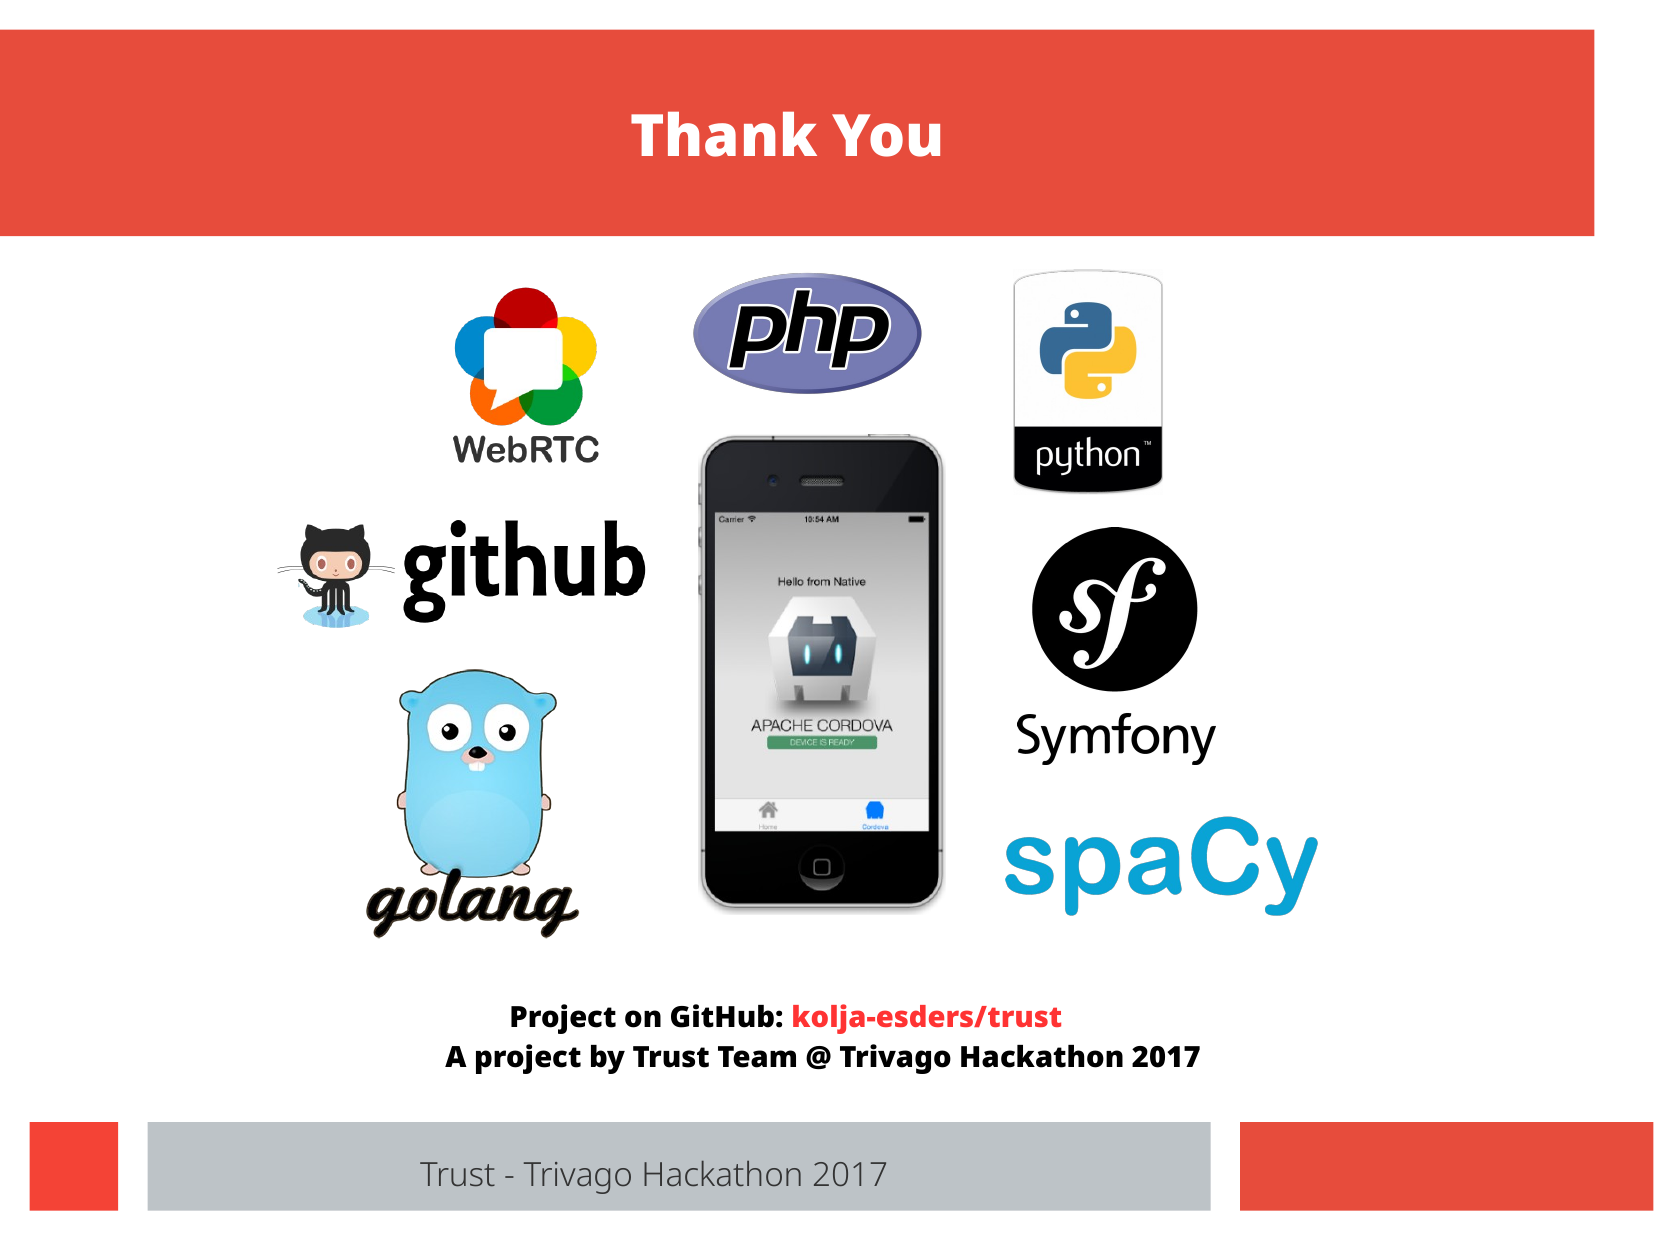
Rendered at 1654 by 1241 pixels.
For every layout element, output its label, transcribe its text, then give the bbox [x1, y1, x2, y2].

picture [1005, 809, 1321, 923]
picture [450, 284, 601, 466]
picture [975, 269, 1201, 496]
picture [1017, 527, 1216, 766]
picture [698, 434, 946, 916]
title Thank You [0, 30, 1576, 238]
title Our Project on GitHub: kolja-esders/trust A project by Trust Team @ Trivago Hackathon 2017 [26, 932, 1621, 1141]
picture [690, 269, 924, 397]
picture [266, 478, 661, 932]
text_box Trust - Trivago Hackathon 2017 [420, 1150, 969, 1196]
